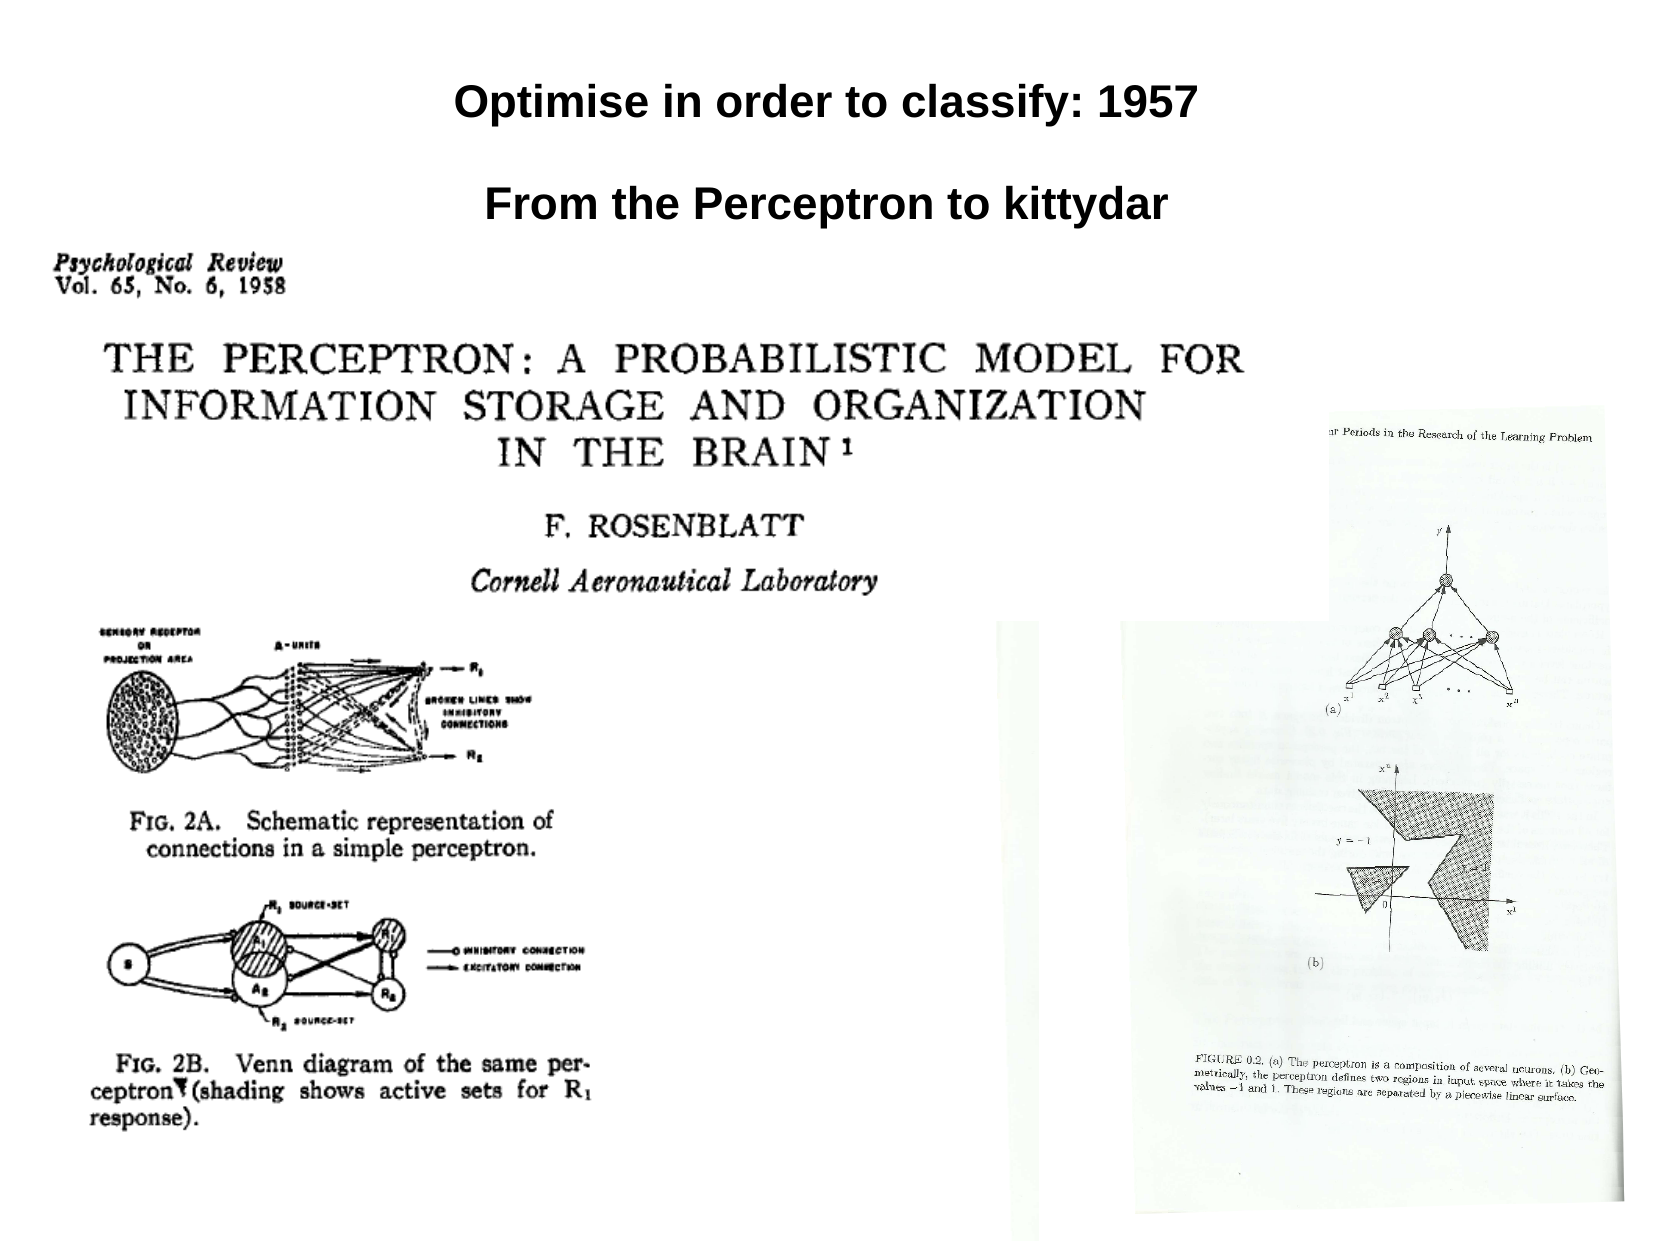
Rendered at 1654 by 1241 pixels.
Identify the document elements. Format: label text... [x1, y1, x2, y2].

picture [0, 247, 1654, 1241]
title Optimise in order to classify: 1957 From the Perceptron to kittydar [82, 49, 1571, 257]
